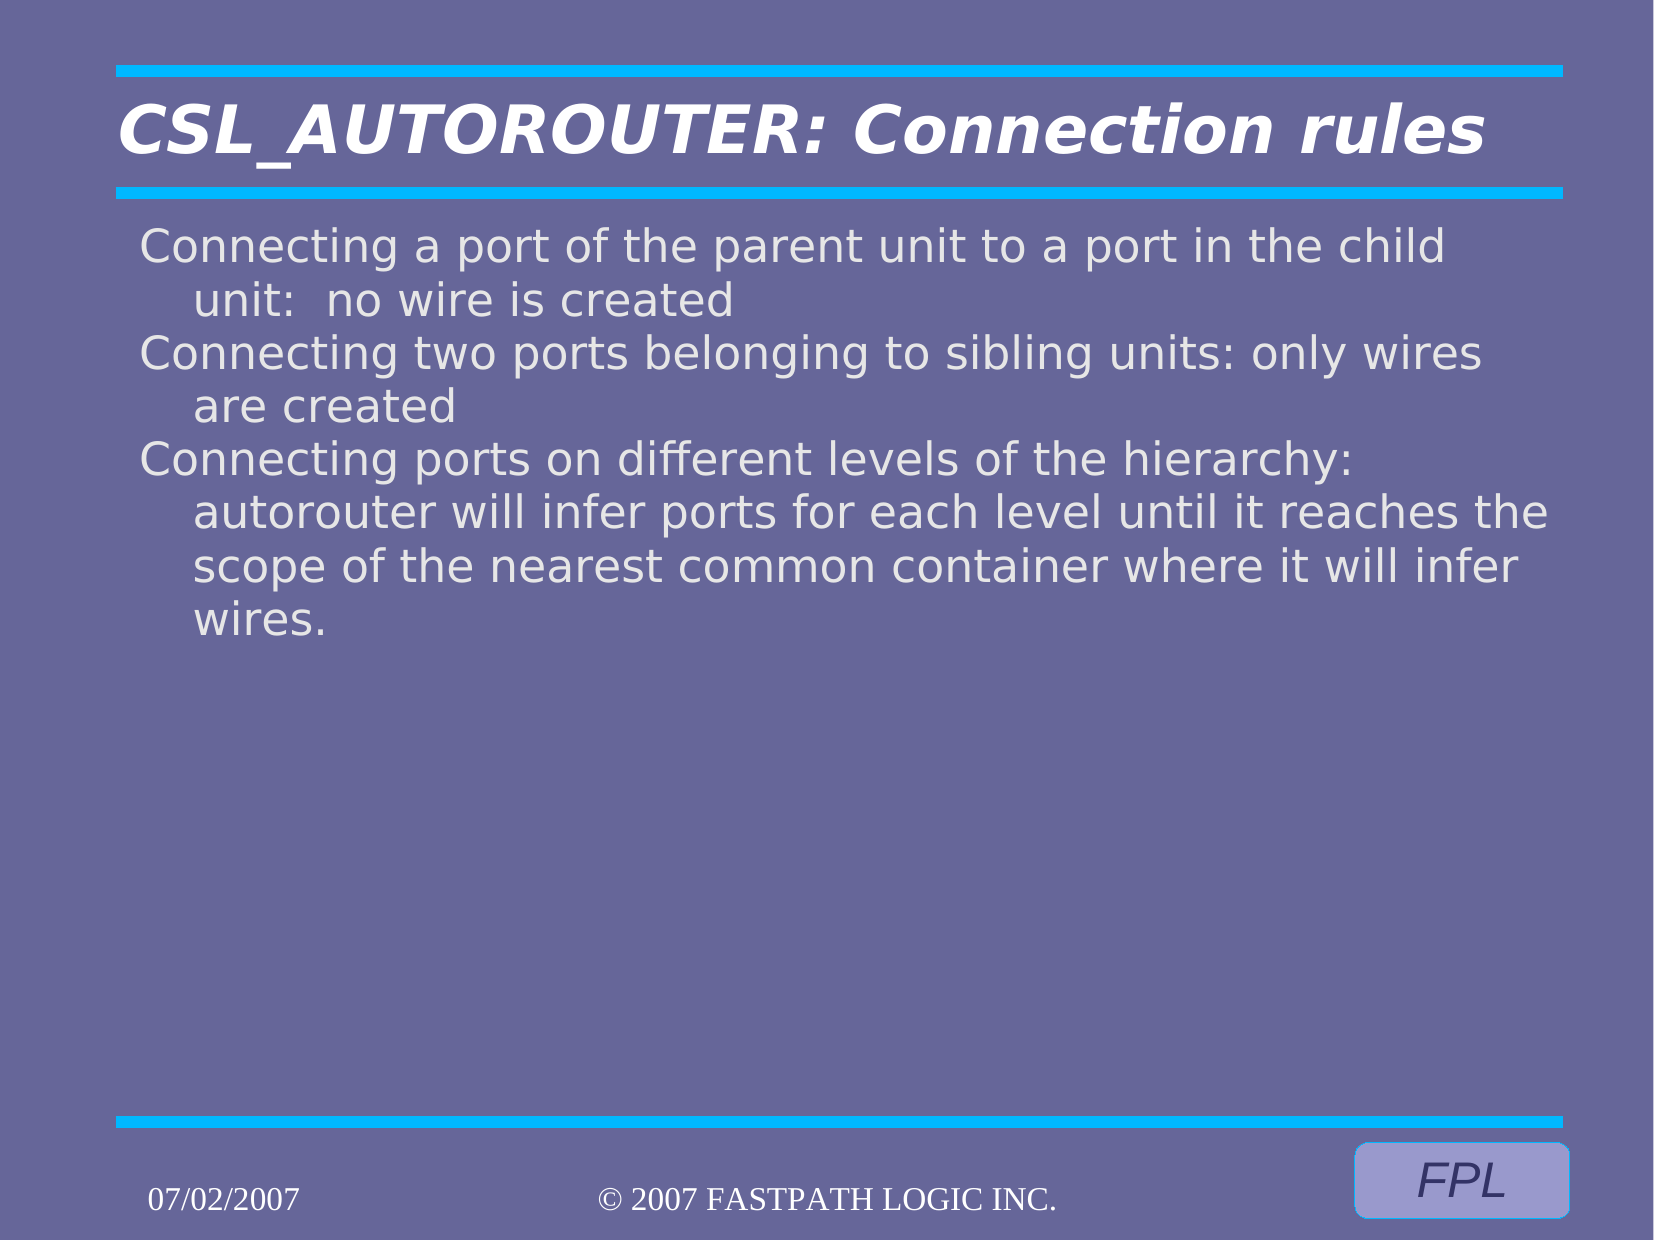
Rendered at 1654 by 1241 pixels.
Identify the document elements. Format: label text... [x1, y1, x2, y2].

list Connecting a port of the parent unit to a port in the child unit: no wire is created Connecting two ports belonging to sibling units: only wires are created Connecting ports on different levels of the hierarchy: autorouter will infer ports for each level until it reaches the scope of the nearest common container where it will infer wires. [121, 220, 1561, 1133]
title CSL_AUTOROUTER: Connection rules [118, 41, 1531, 219]
